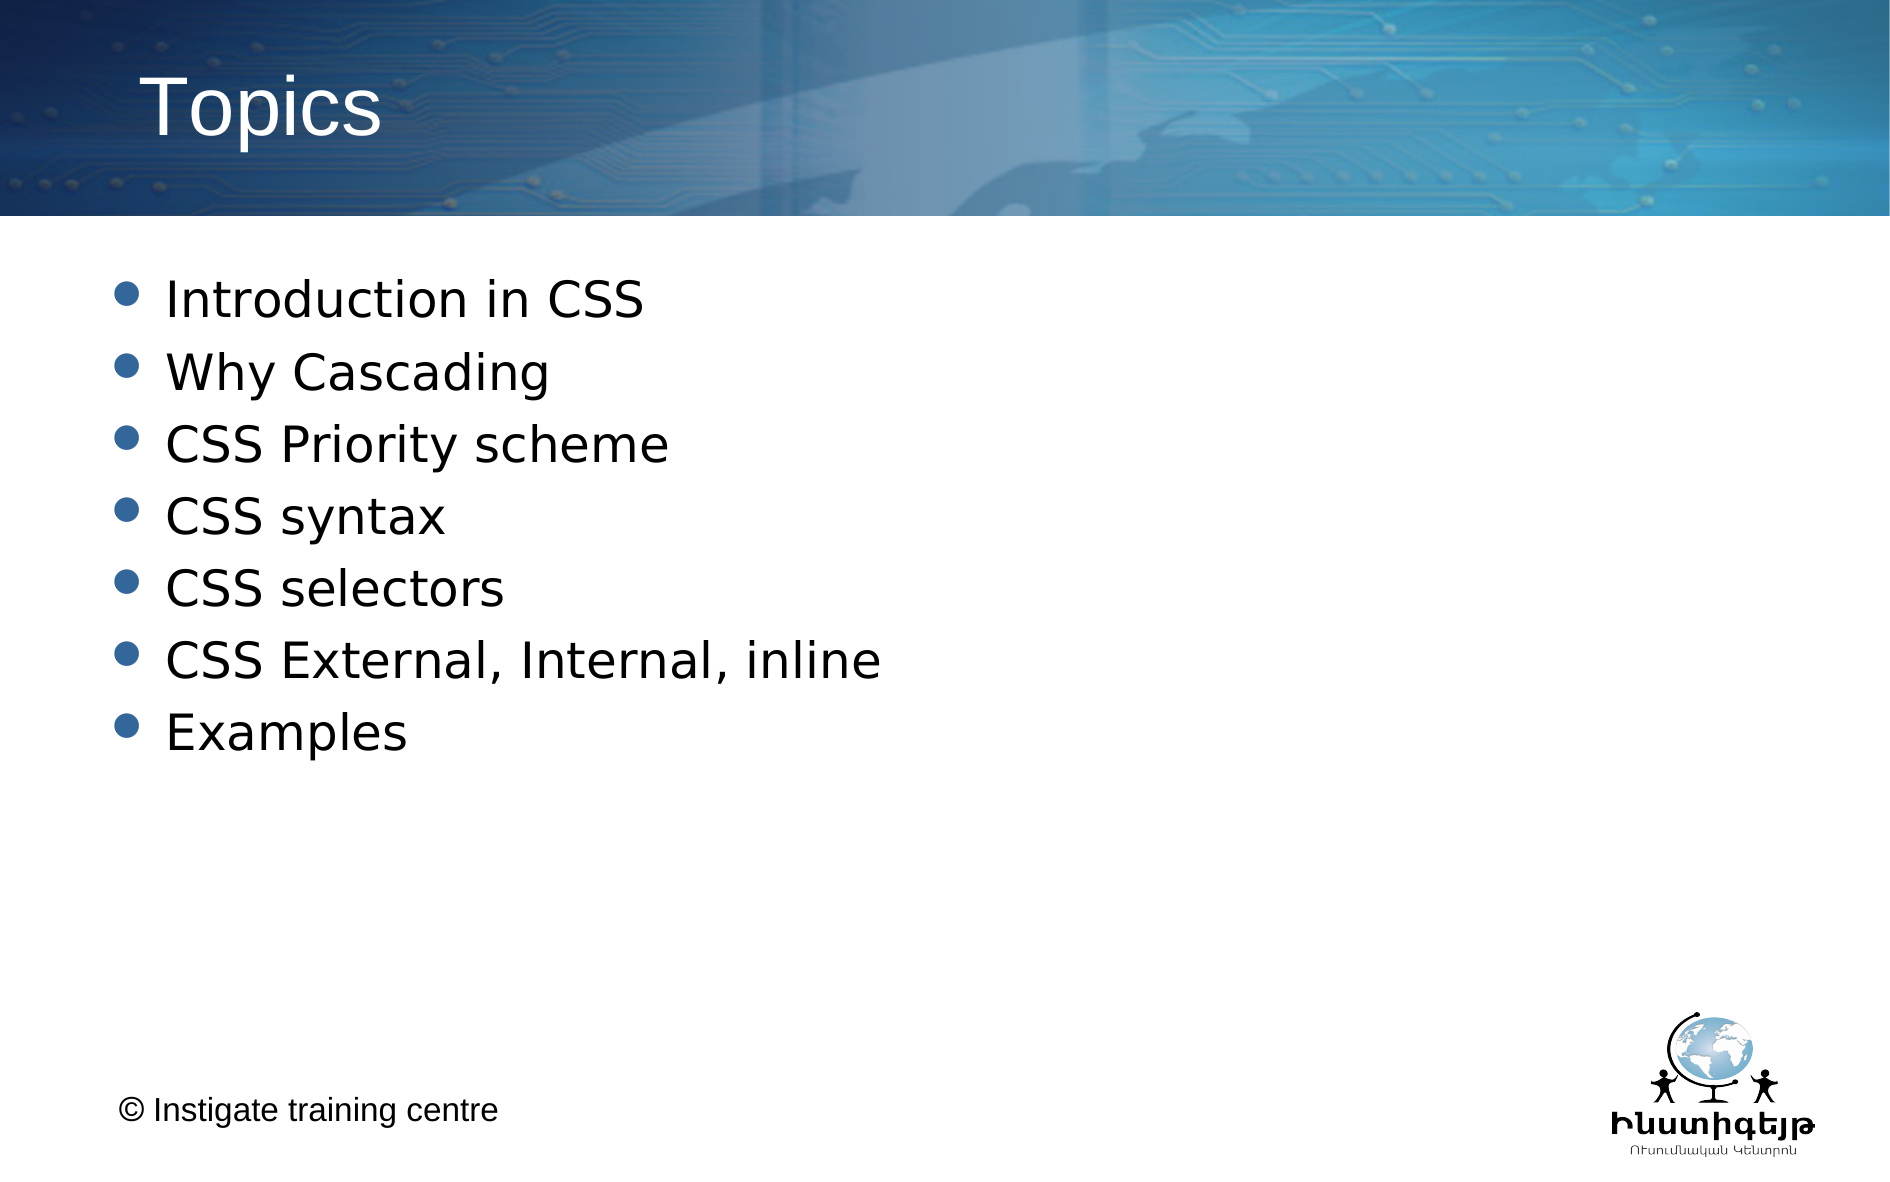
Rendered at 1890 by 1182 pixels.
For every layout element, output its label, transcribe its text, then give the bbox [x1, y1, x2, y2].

picture [0, 0, 1890, 216]
picture [1612, 1012, 1815, 1157]
list Introduction in CSS Why Cascading CSS Priority scheme CSS syntax CSS selectors CSS External, Internal, inline Examples [110, 276, 1801, 295]
